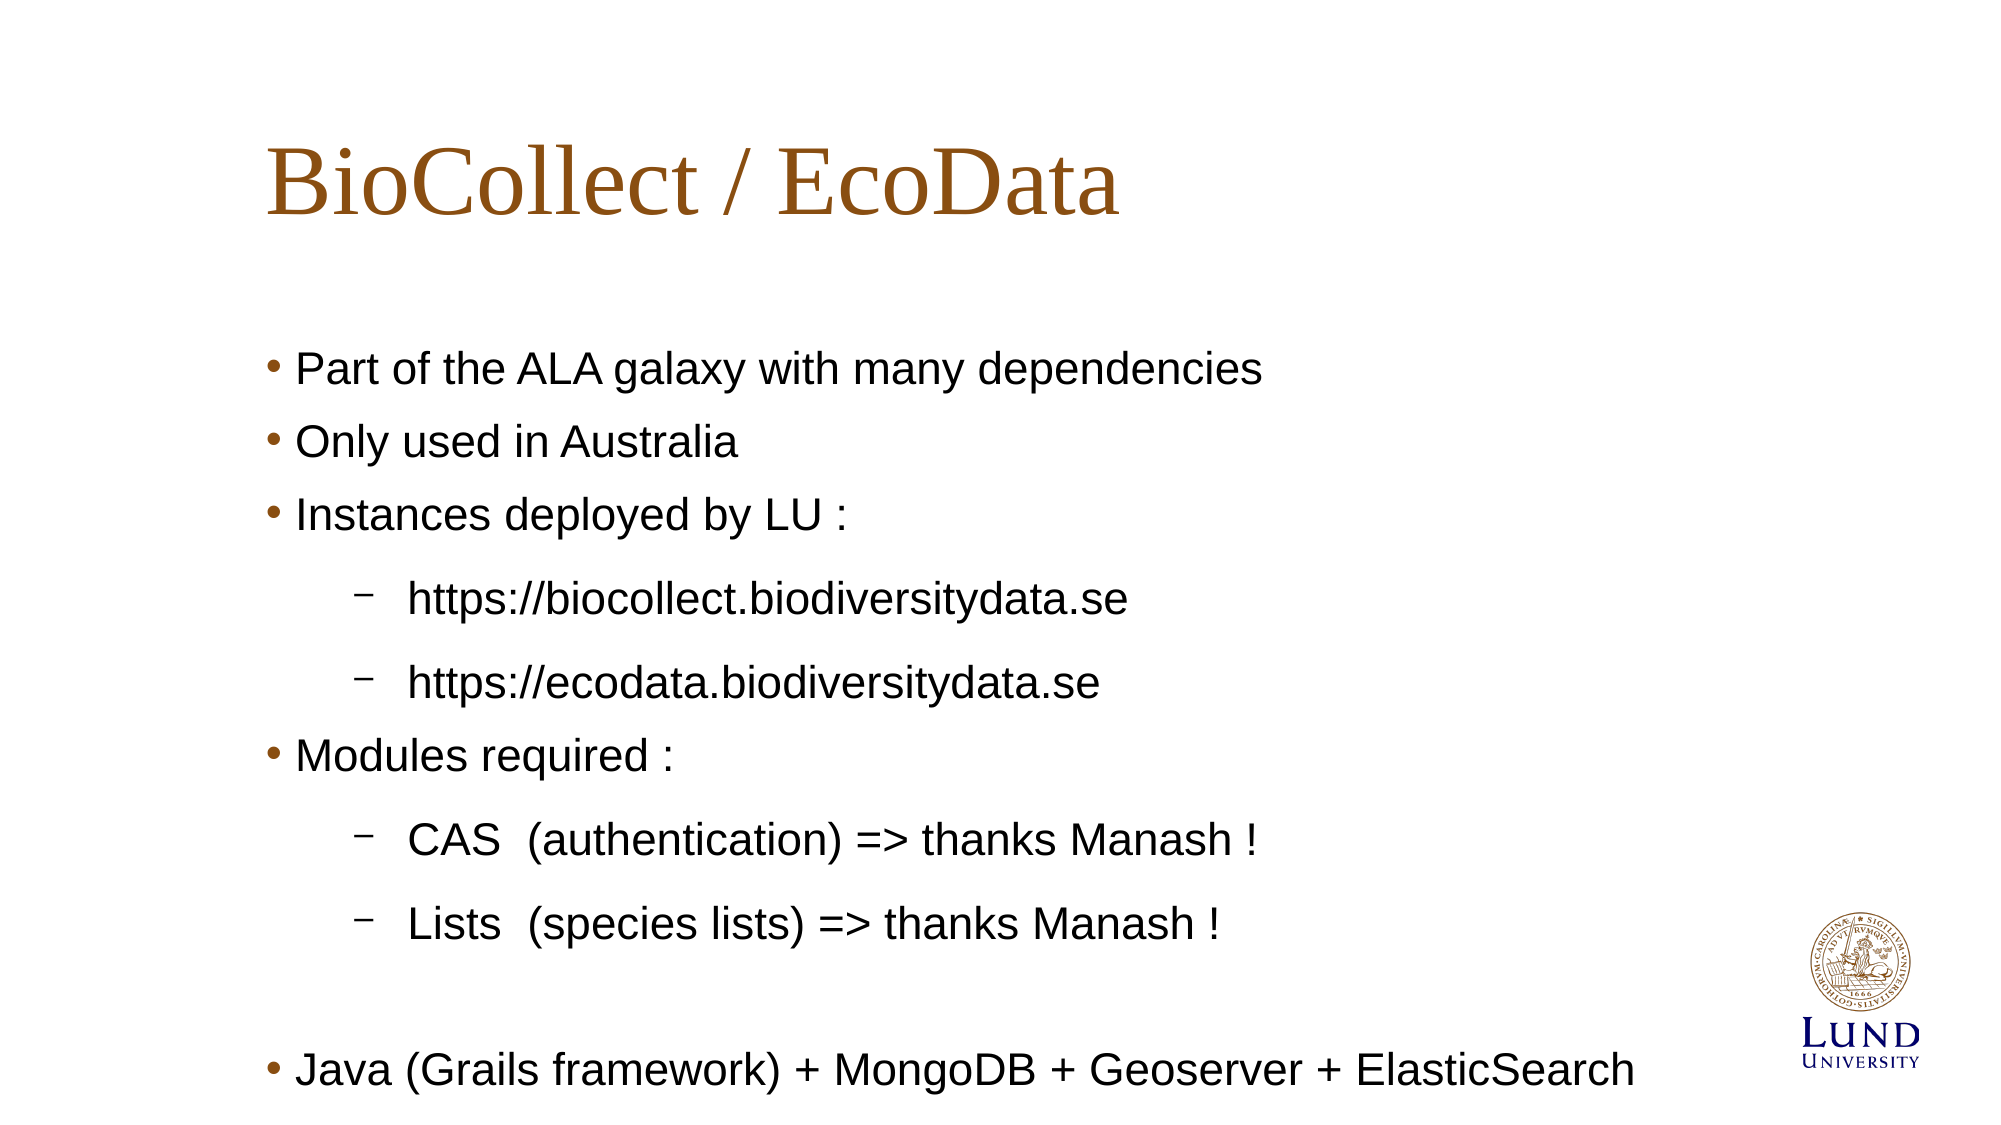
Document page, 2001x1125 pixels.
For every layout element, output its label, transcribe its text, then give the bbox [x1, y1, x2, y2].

title BioCollect / EcoData [265, 94, 1713, 265]
list Part of the ALA galaxy with many dependencies Only used in Australia Instances deployed by LU : https://biocollect.biodiversitydata.se https://ecodata.biodiversitydata.se Modules required : CAS (authentication) => thanks Manash ! Lists (species lists) => thanks Manash ! Java (Grails framework) + MongoDB + Geoserver + ElasticSearch [265, 265, 1713, 916]
